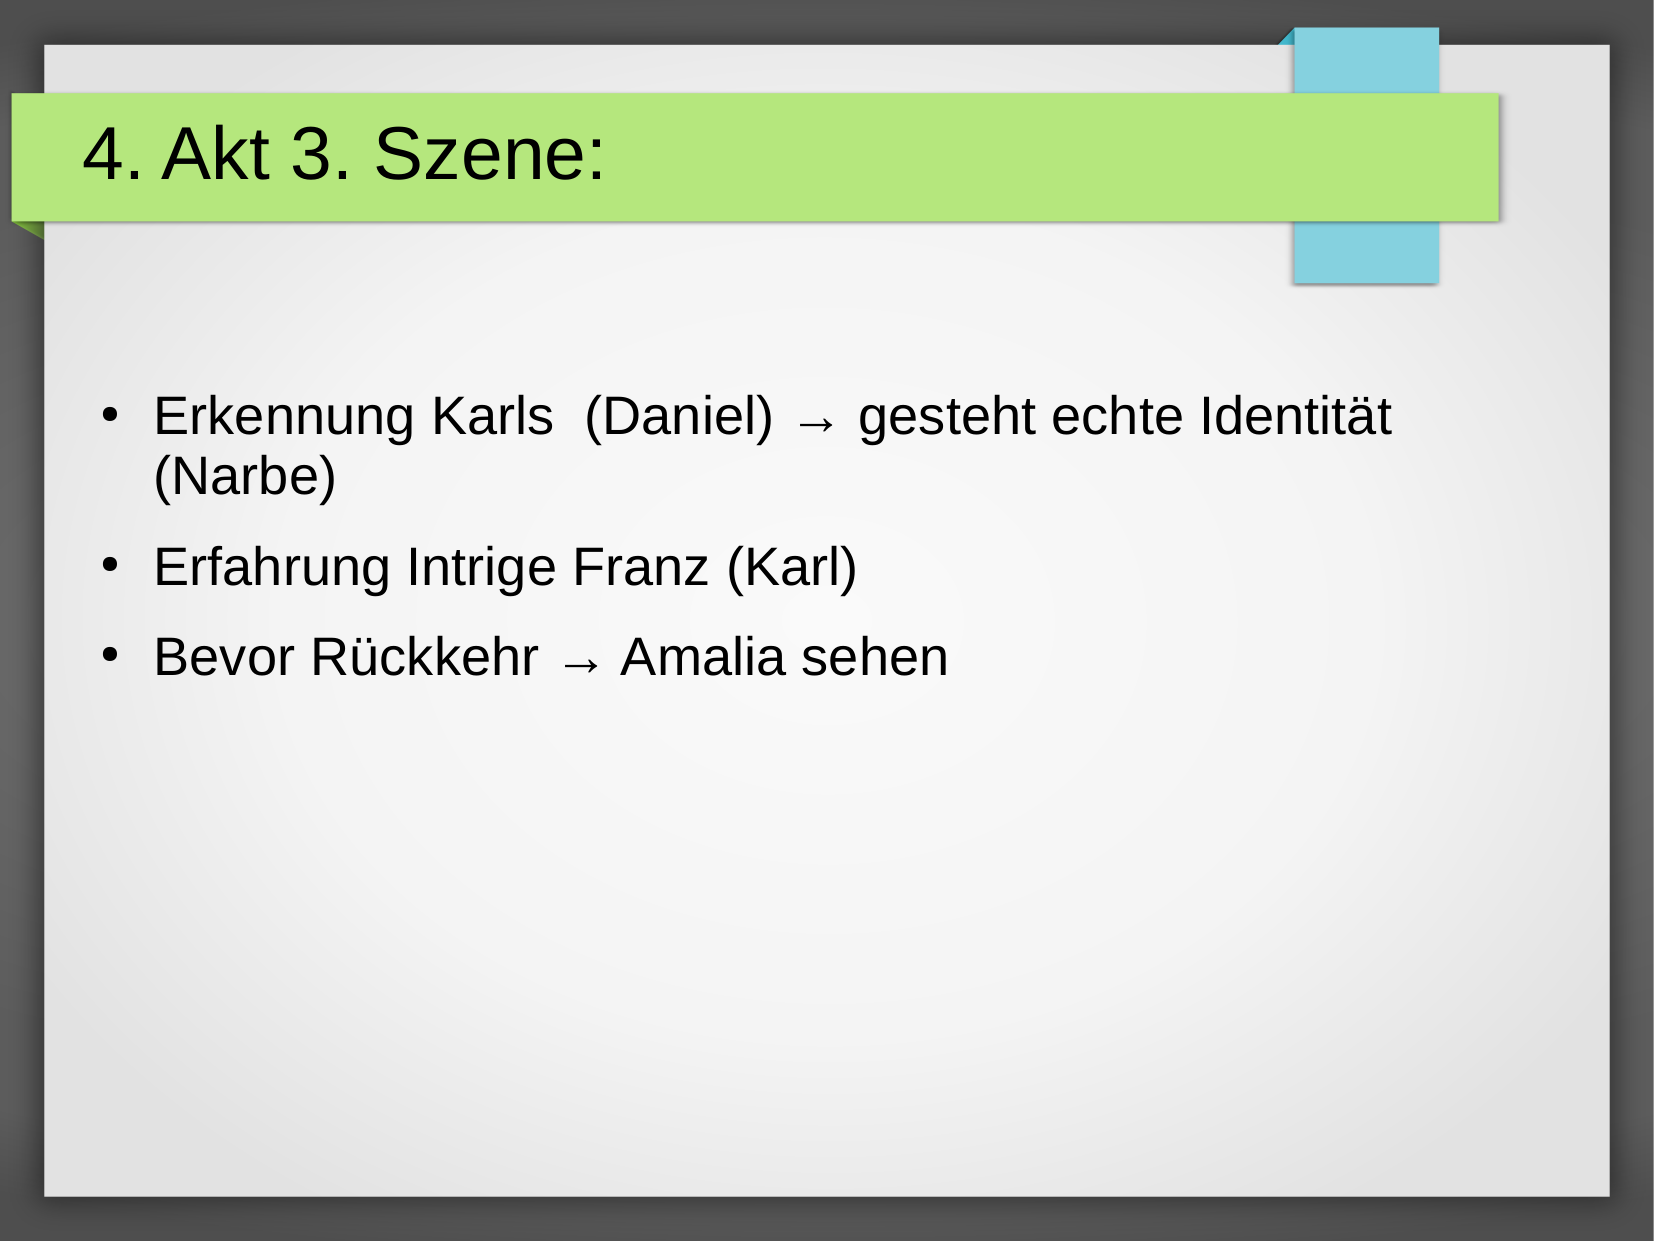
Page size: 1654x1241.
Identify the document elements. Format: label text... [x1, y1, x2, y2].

title 4. Akt 3. Szene: [82, 94, 1264, 213]
picture [0, 0, 1654, 1241]
list Erkennung Karls (Daniel) → gesteht echte Identität (Narbe) Erfahrung Intrige Franz (Karl) Bevor Rückkehr → Amalia sehen [82, 295, 1571, 1015]
